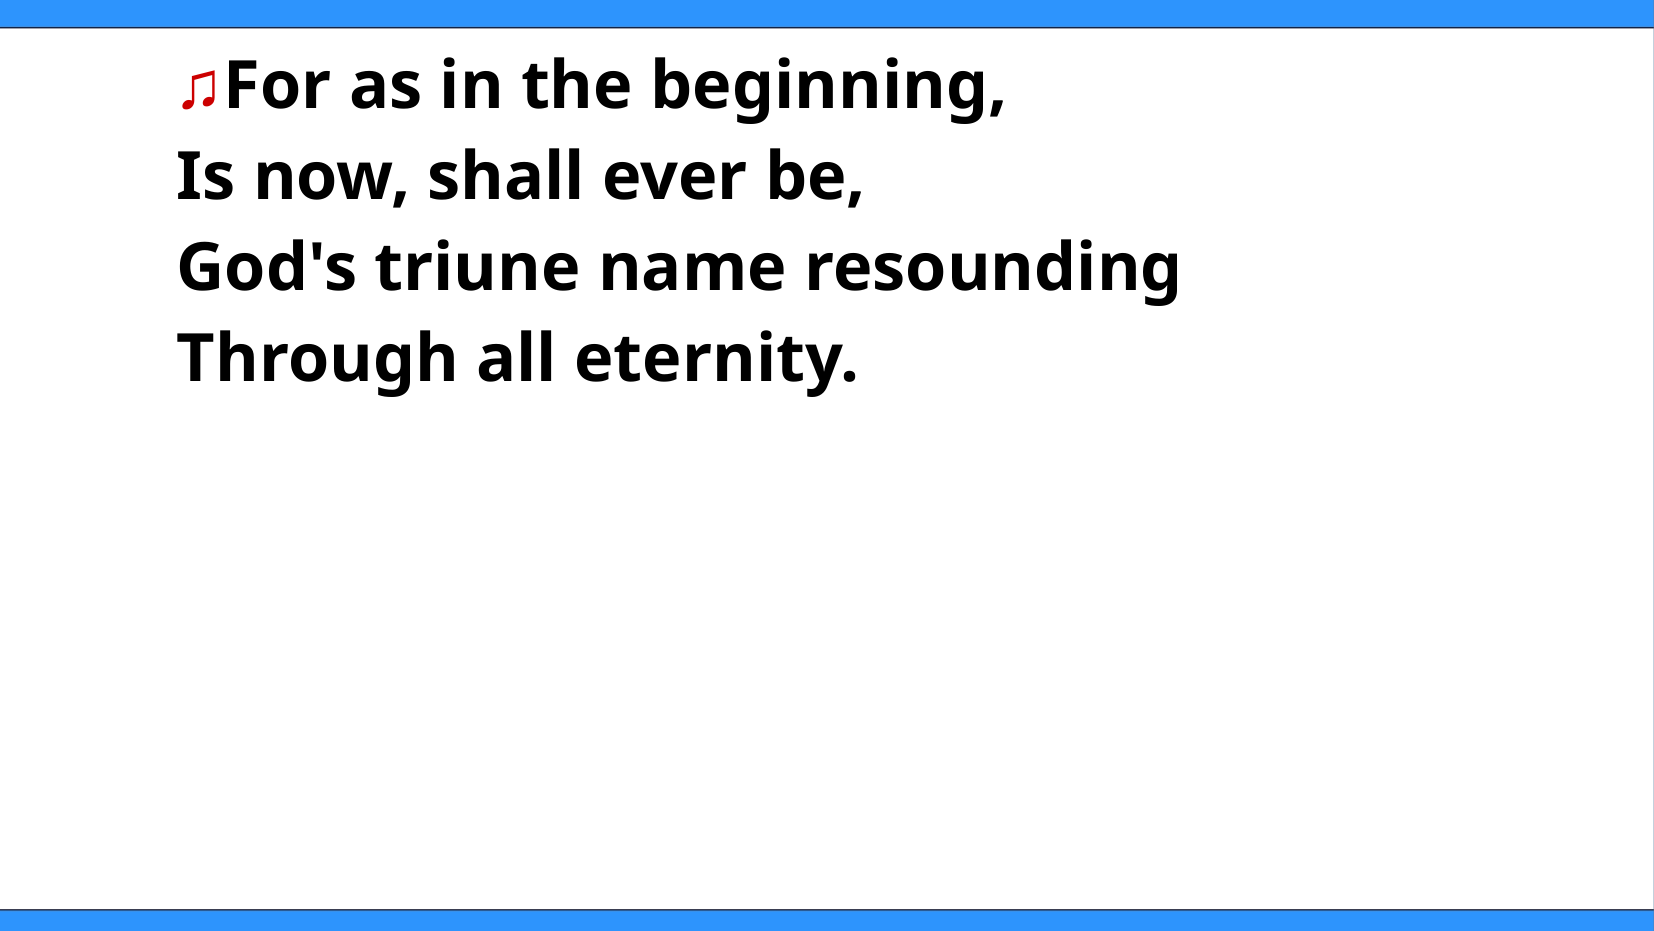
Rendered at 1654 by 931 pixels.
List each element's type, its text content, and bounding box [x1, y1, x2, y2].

picture [0, 0, 1654, 931]
text_box ♫For as in the beginning, Is now, shall ever be, God's triune name resounding Through all eternity. [90, 30, 1576, 489]
